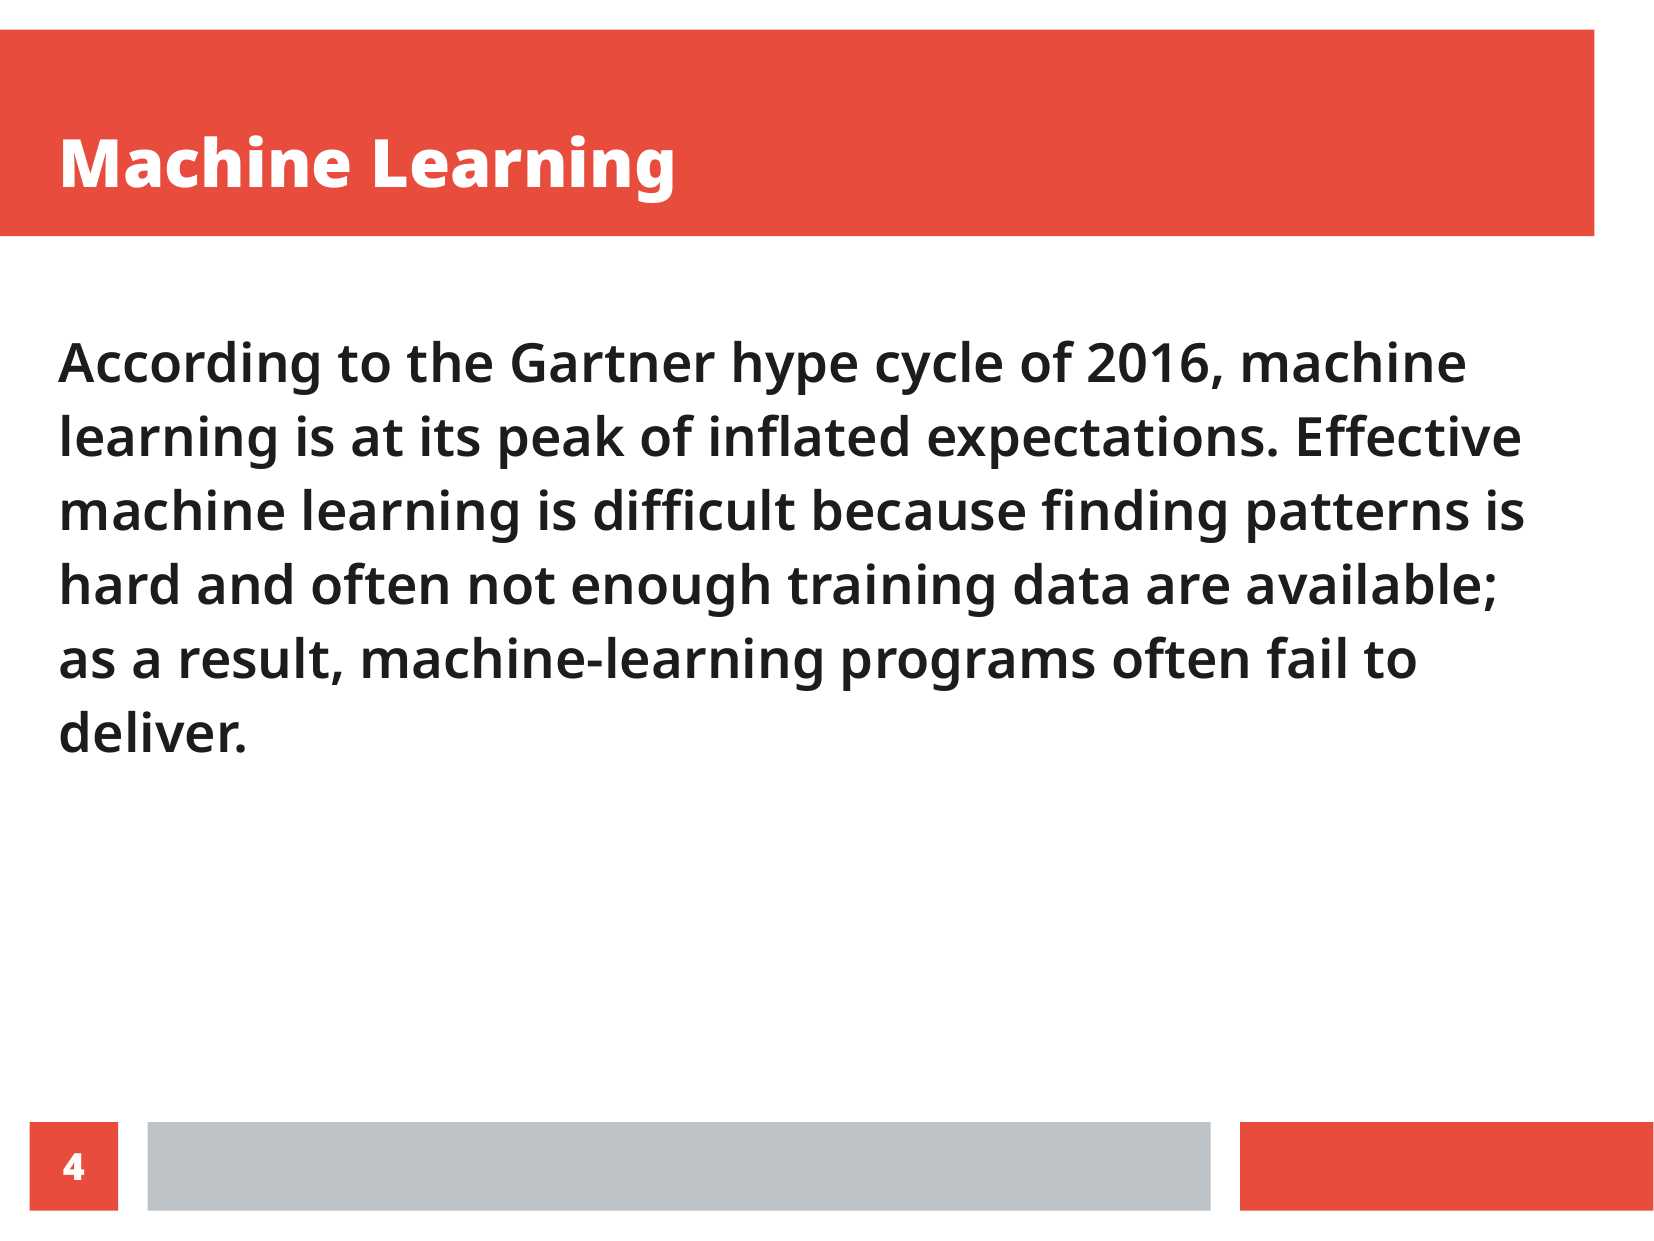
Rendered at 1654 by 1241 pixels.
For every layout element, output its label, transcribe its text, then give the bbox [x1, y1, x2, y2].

list According to the Gartner hype cycle of 2016, machine learning is at its peak of inflated expectations. Effective machine learning is difficult because finding patterns is hard and often not enough training data are available; as a result, machine-learning programs often fail to deliver. [59, 324, 1565, 1093]
title Machine Learning [59, 59, 1595, 207]
